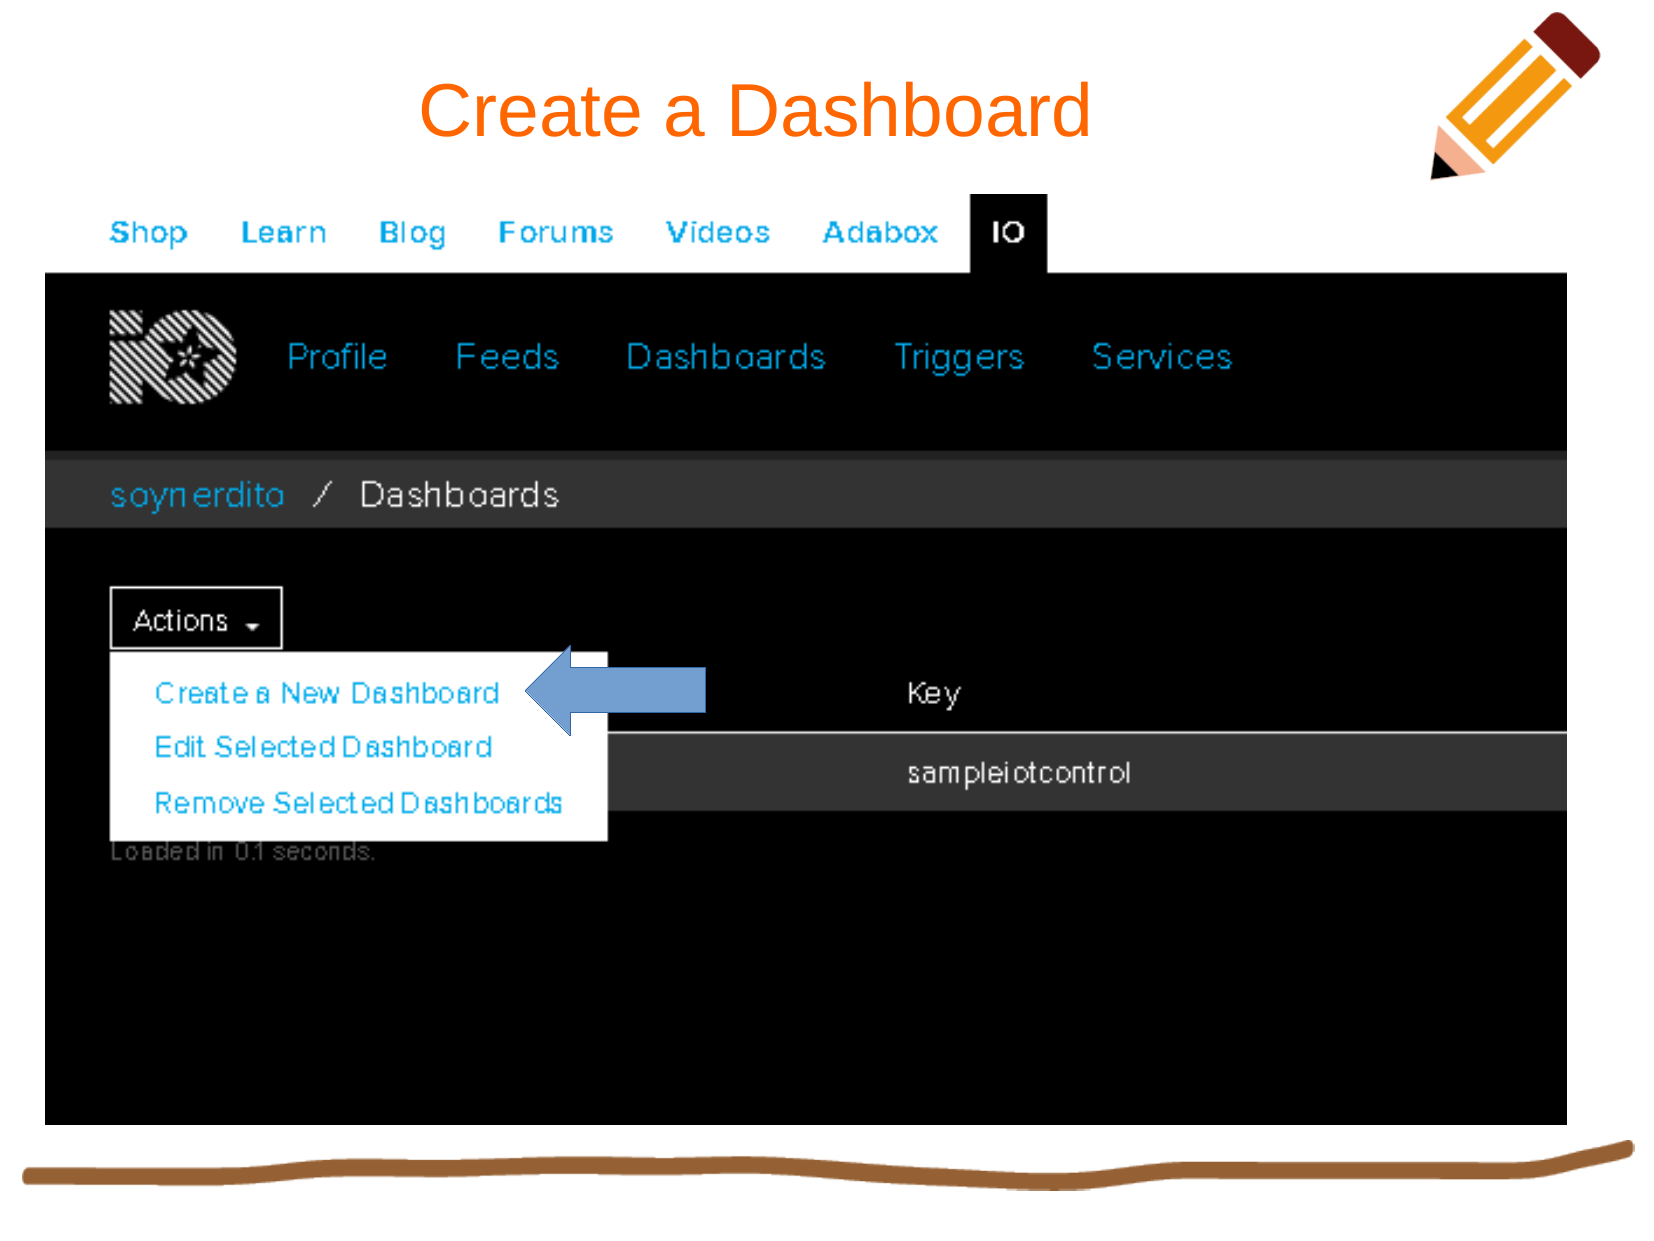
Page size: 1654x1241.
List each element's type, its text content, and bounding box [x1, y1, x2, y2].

picture [22, 1140, 1635, 1191]
title Create a Dashboard [82, 49, 1430, 172]
text_box [525, 645, 706, 736]
picture [45, 194, 1567, 1126]
picture [1430, 12, 1601, 181]
